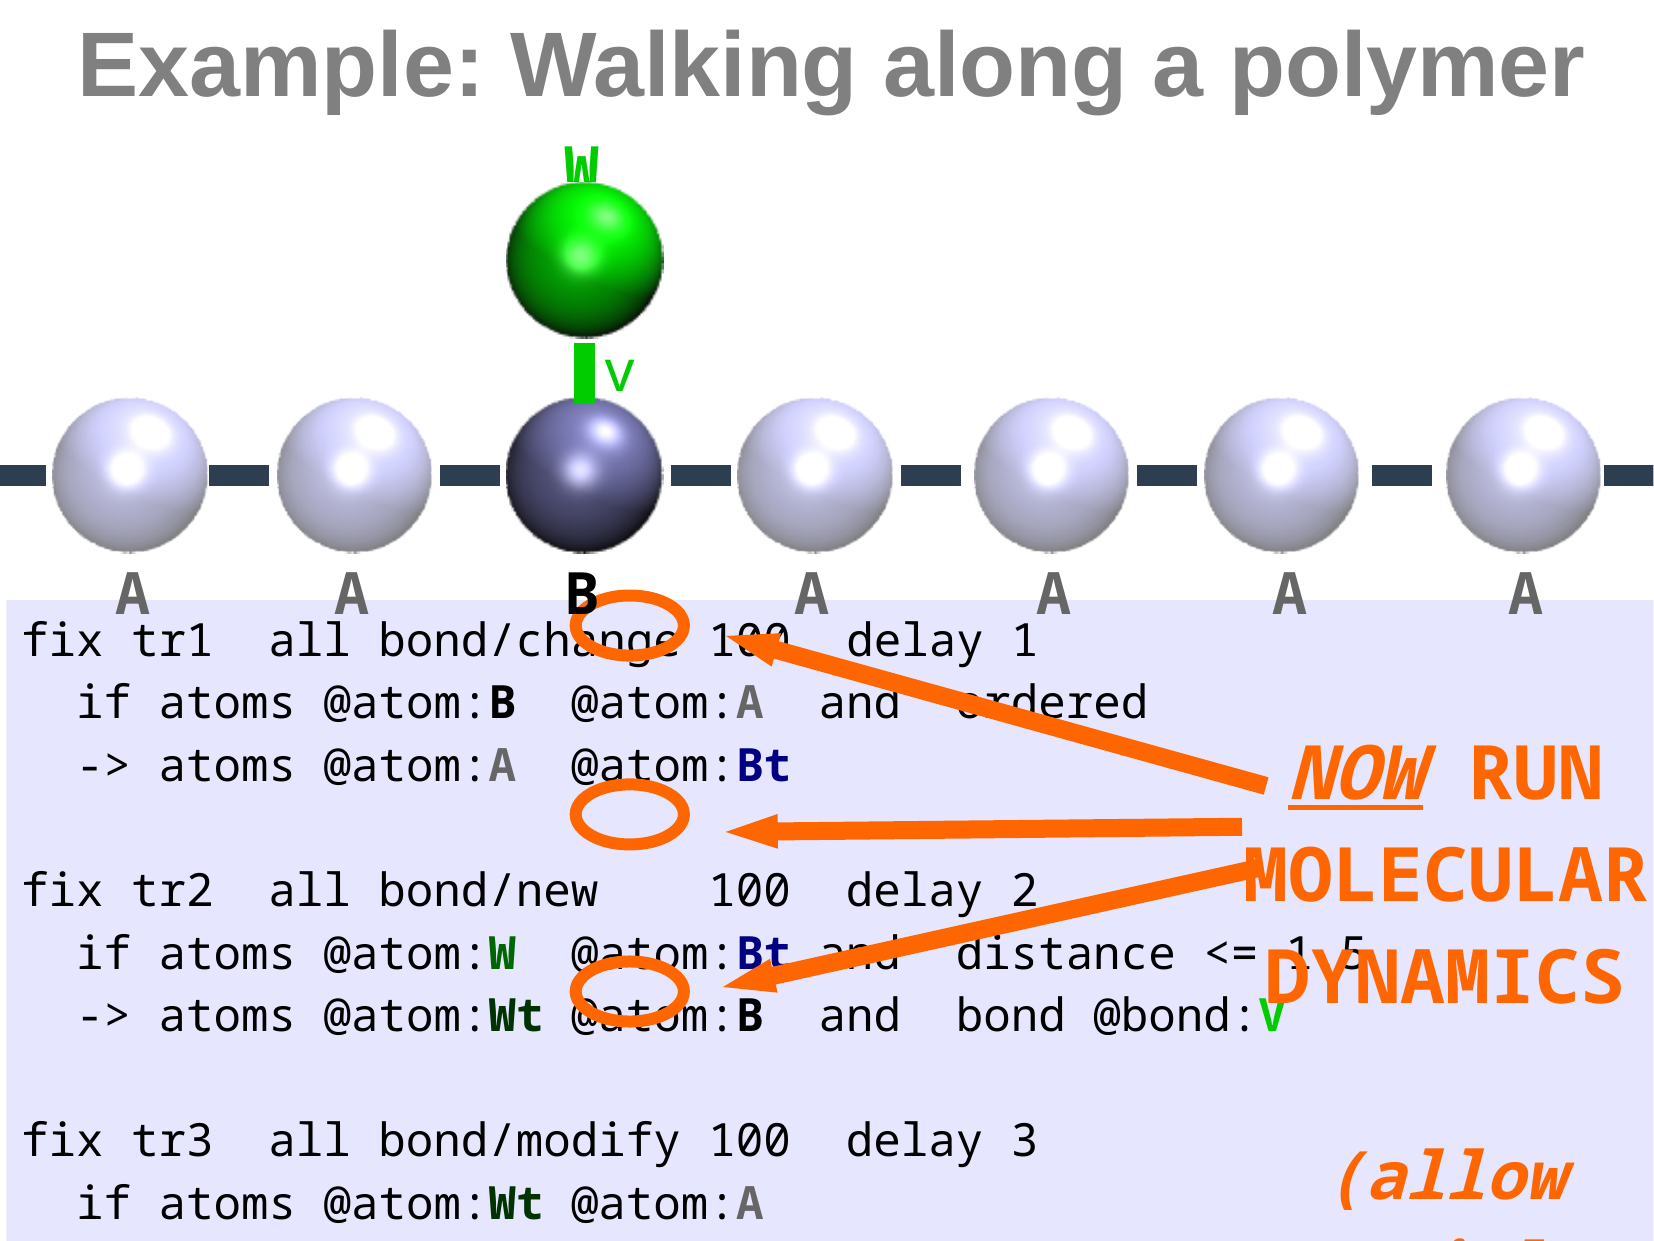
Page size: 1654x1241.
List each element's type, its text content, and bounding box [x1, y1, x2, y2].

text_box W [509, 119, 656, 182]
text_box A [980, 545, 1128, 619]
picture [974, 397, 1131, 554]
text_box NOW RUN MOLECULAR DYNAMICS (allow particles to move) [1221, 711, 1654, 1227]
text_box B [508, 545, 655, 619]
picture [506, 397, 664, 554]
picture [1204, 397, 1361, 554]
title Example: Walking along a polymer [0, 0, 1654, 168]
picture [506, 182, 664, 339]
text_box A [1216, 545, 1364, 619]
text_box v [546, 321, 693, 405]
picture [1446, 397, 1603, 554]
text_box A [1453, 545, 1600, 619]
text_box fix tr1 all bond/change 100 delay 1 if atoms @atom:B @atom:A and ordered -> atoms @atom:A @atom:Bt fix tr2 all bond/new 100 delay 2 if atoms @atom:W @atom:Bt and distance <= 1.5 -> atoms @atom:Wt @atom:B and bond @bond:V fix tr3 all bond/modify 100 delay 3 if atoms @atom:Wt @atom:A -> atoms @atom:W @atom:A and bond BREAK [6, 600, 1654, 1241]
text_box A [738, 545, 886, 619]
picture [52, 397, 210, 554]
text_box A [59, 545, 207, 619]
picture [277, 397, 434, 554]
picture [737, 397, 895, 554]
text_box A [278, 545, 426, 619]
